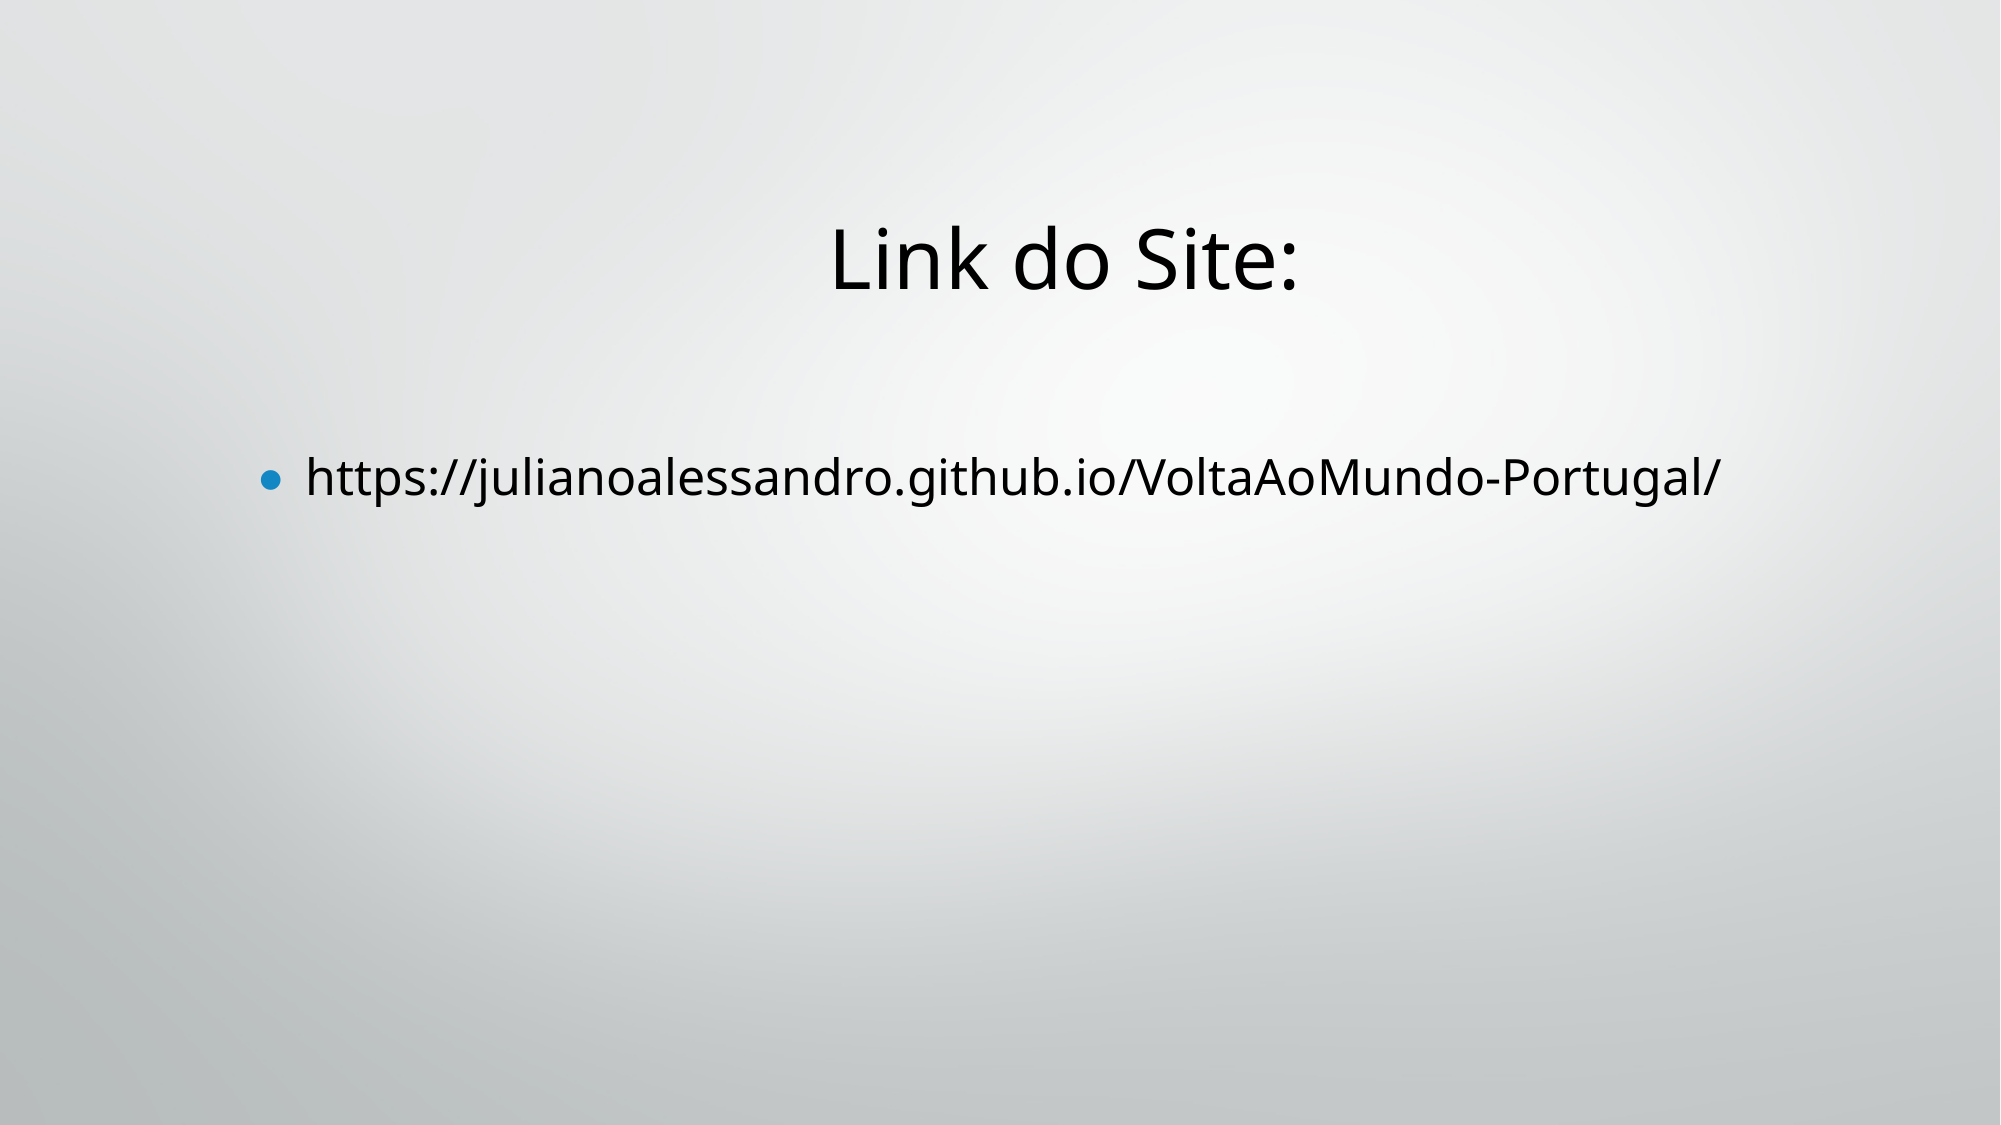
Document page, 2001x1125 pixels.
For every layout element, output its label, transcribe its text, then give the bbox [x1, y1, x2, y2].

title Link do Site: [243, 112, 1887, 400]
list https://julianoalessandro.github.io/VoltaAoMundo-Portugal/ [243, 437, 1887, 950]
